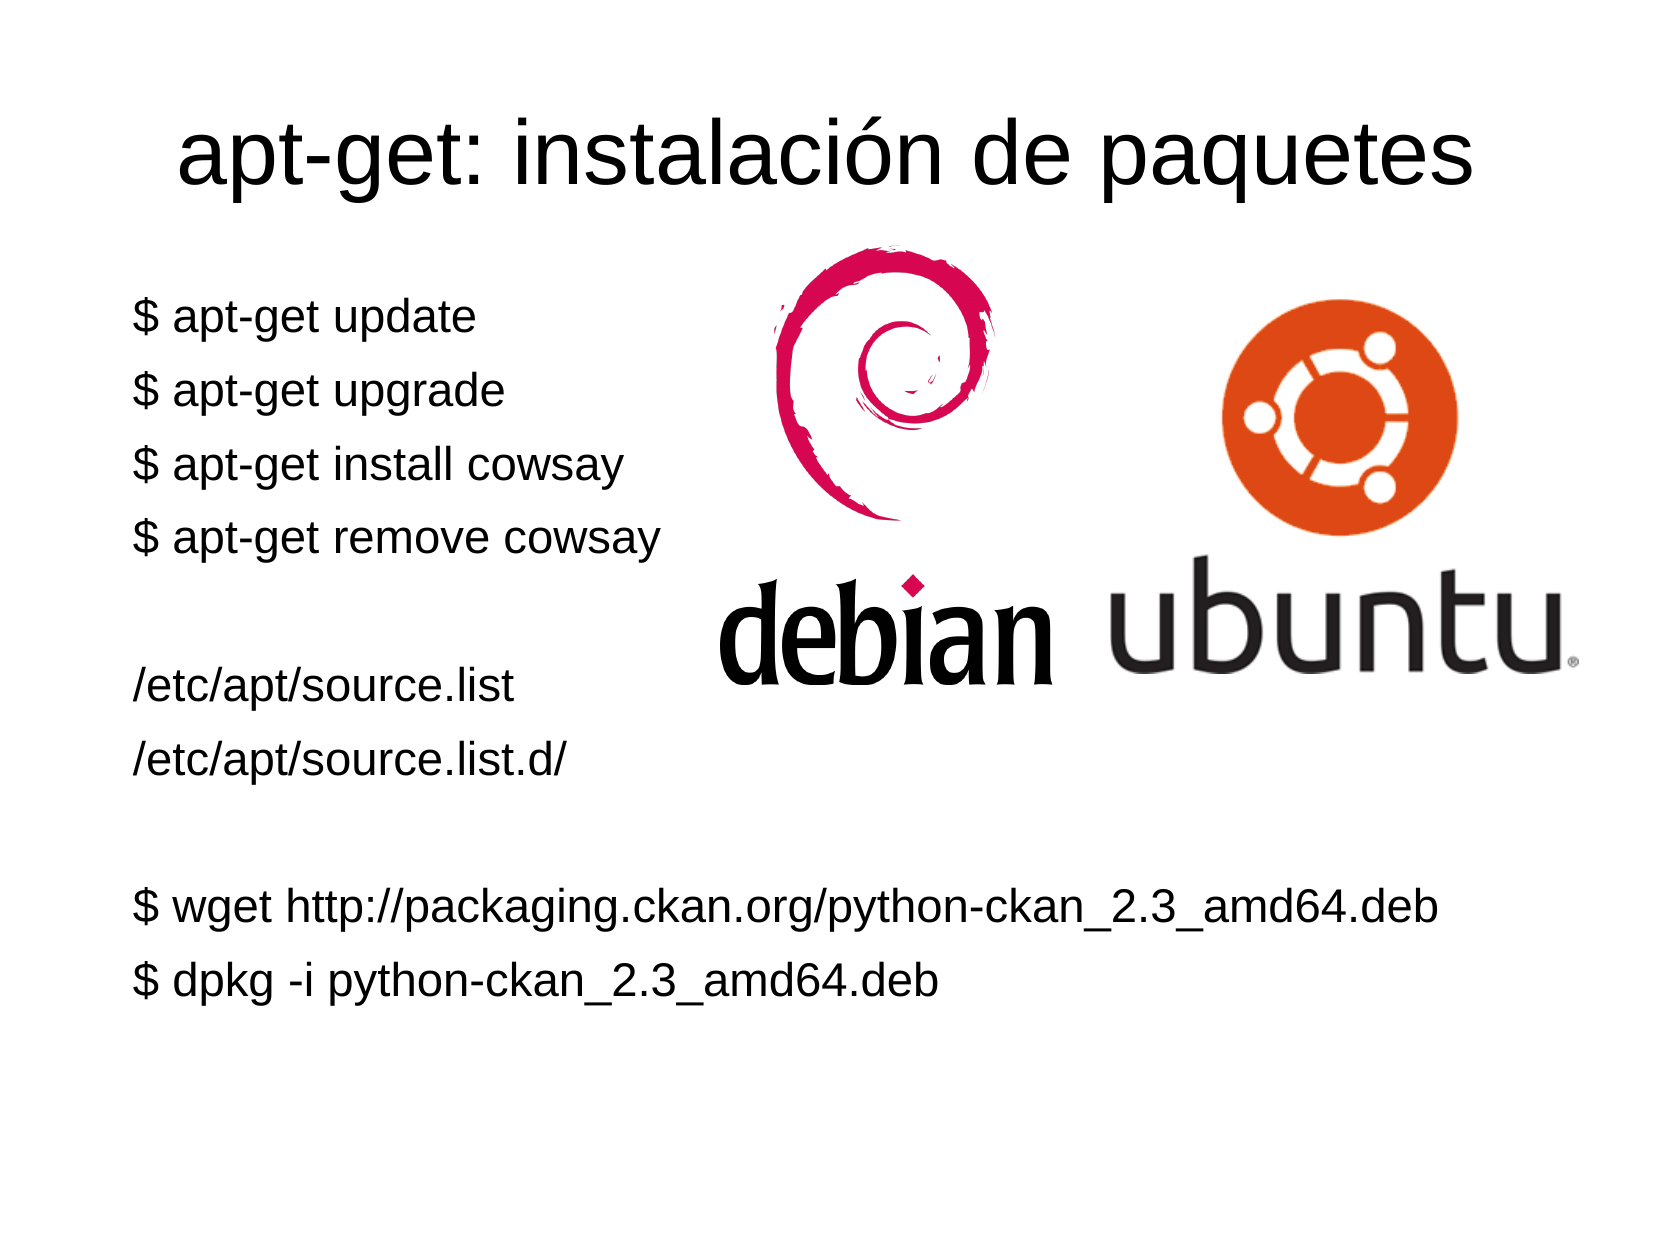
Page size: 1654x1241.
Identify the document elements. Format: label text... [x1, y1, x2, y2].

picture [720, 245, 1053, 686]
picture [1110, 299, 1579, 674]
list $ apt-get update $ apt-get upgrade $ apt-get install cowsay $ apt-get remove cowsay /etc/apt/source.list /etc/apt/source.list.d/ $ wget http://packaging.ckan.org/python-ckan_2.3_amd64.deb $ dpkg -i python-ckan_2.3_amd64.deb [82, 290, 1571, 1010]
title apt-get: instalación de paquetes [82, 49, 1571, 257]
